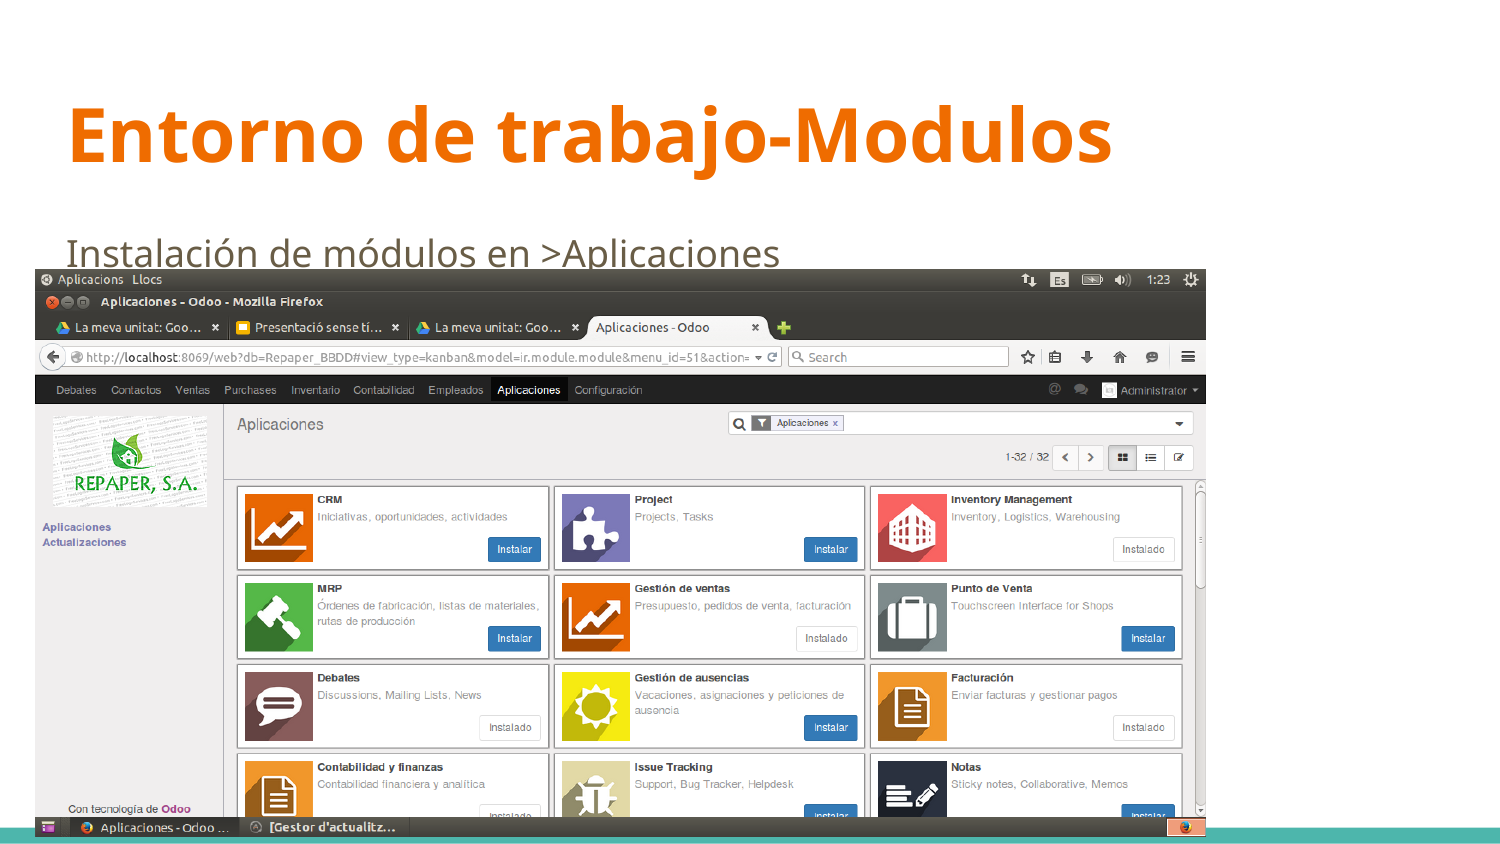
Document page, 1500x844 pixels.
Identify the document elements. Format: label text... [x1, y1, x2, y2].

picture [35, 269, 1206, 837]
title Entorno de trabajo-Modulos [51, 72, 1449, 189]
list Instalación de módulos en >Aplicaciones [51, 207, 1449, 750]
